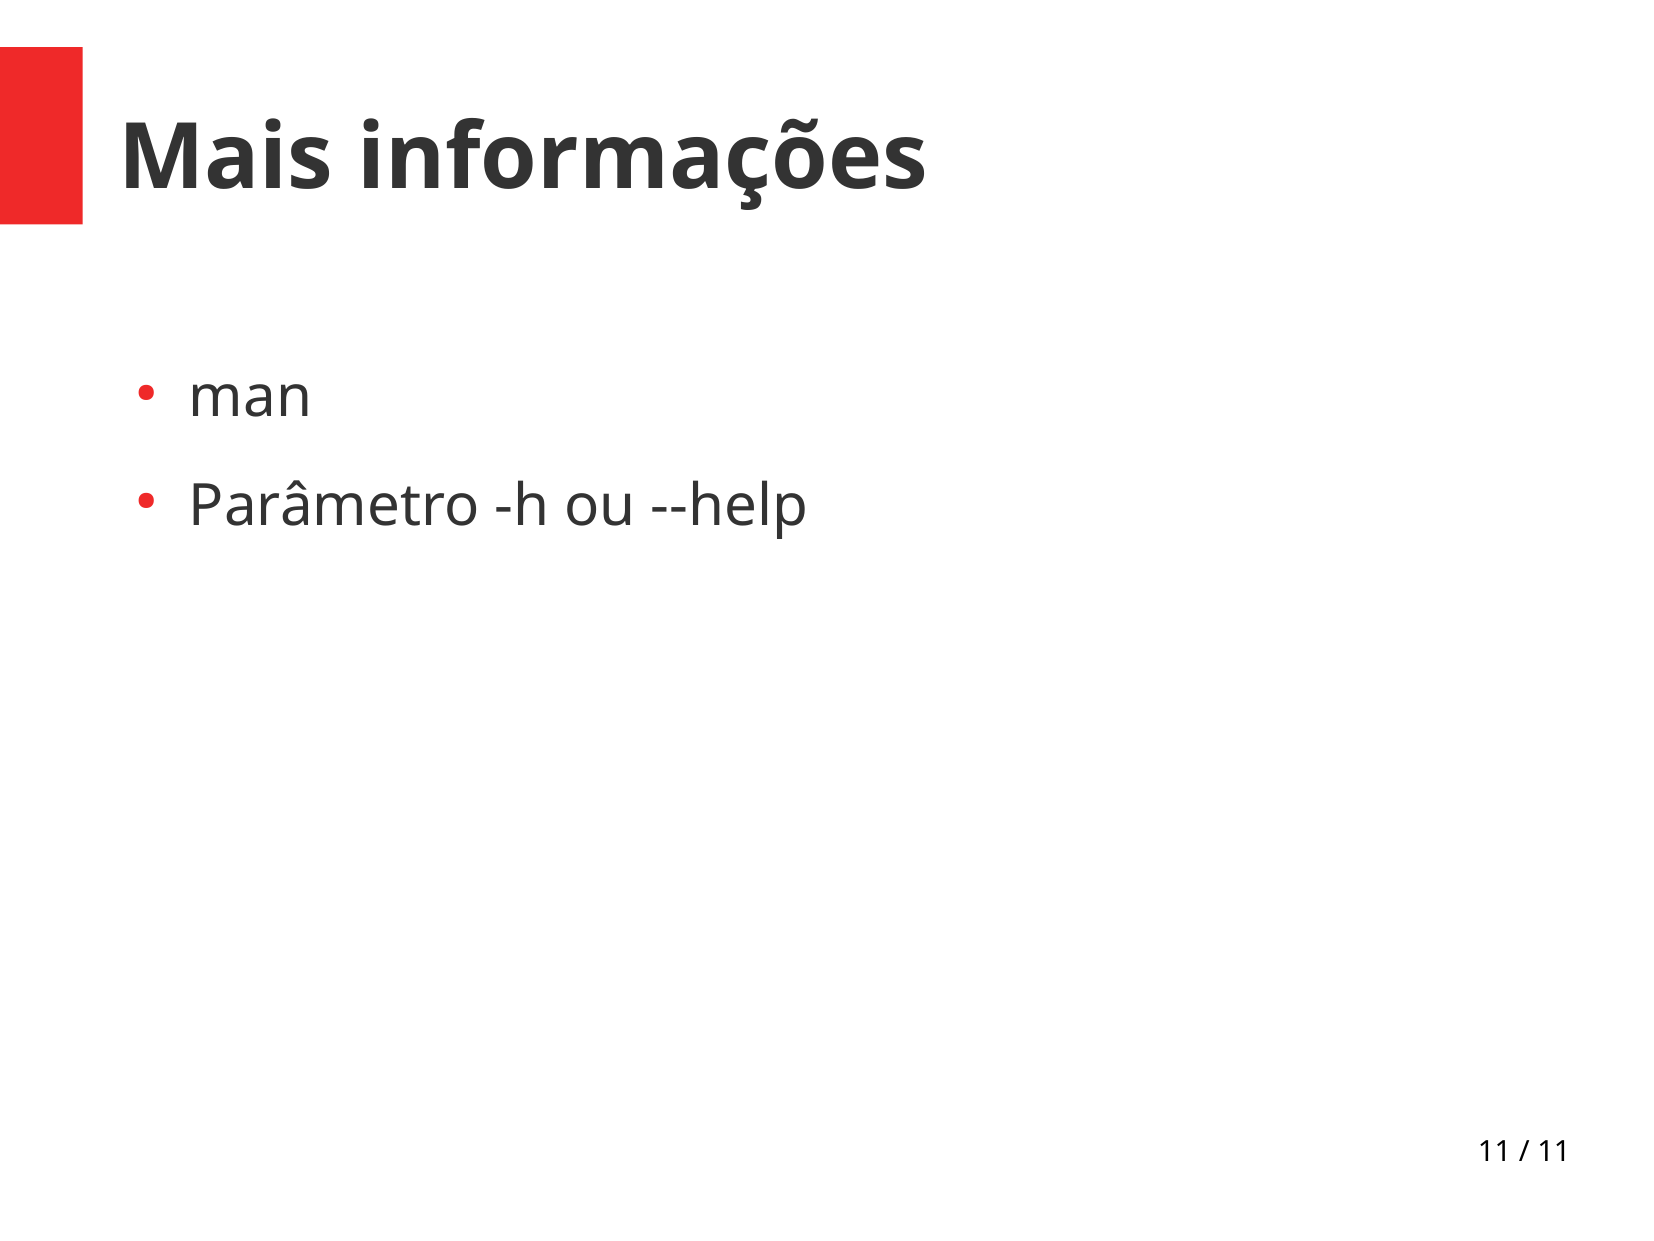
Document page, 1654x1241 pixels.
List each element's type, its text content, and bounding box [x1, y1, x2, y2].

list man Parâmetro -h ou --help [118, 354, 1536, 1074]
title Mais informações [118, 49, 1571, 257]
